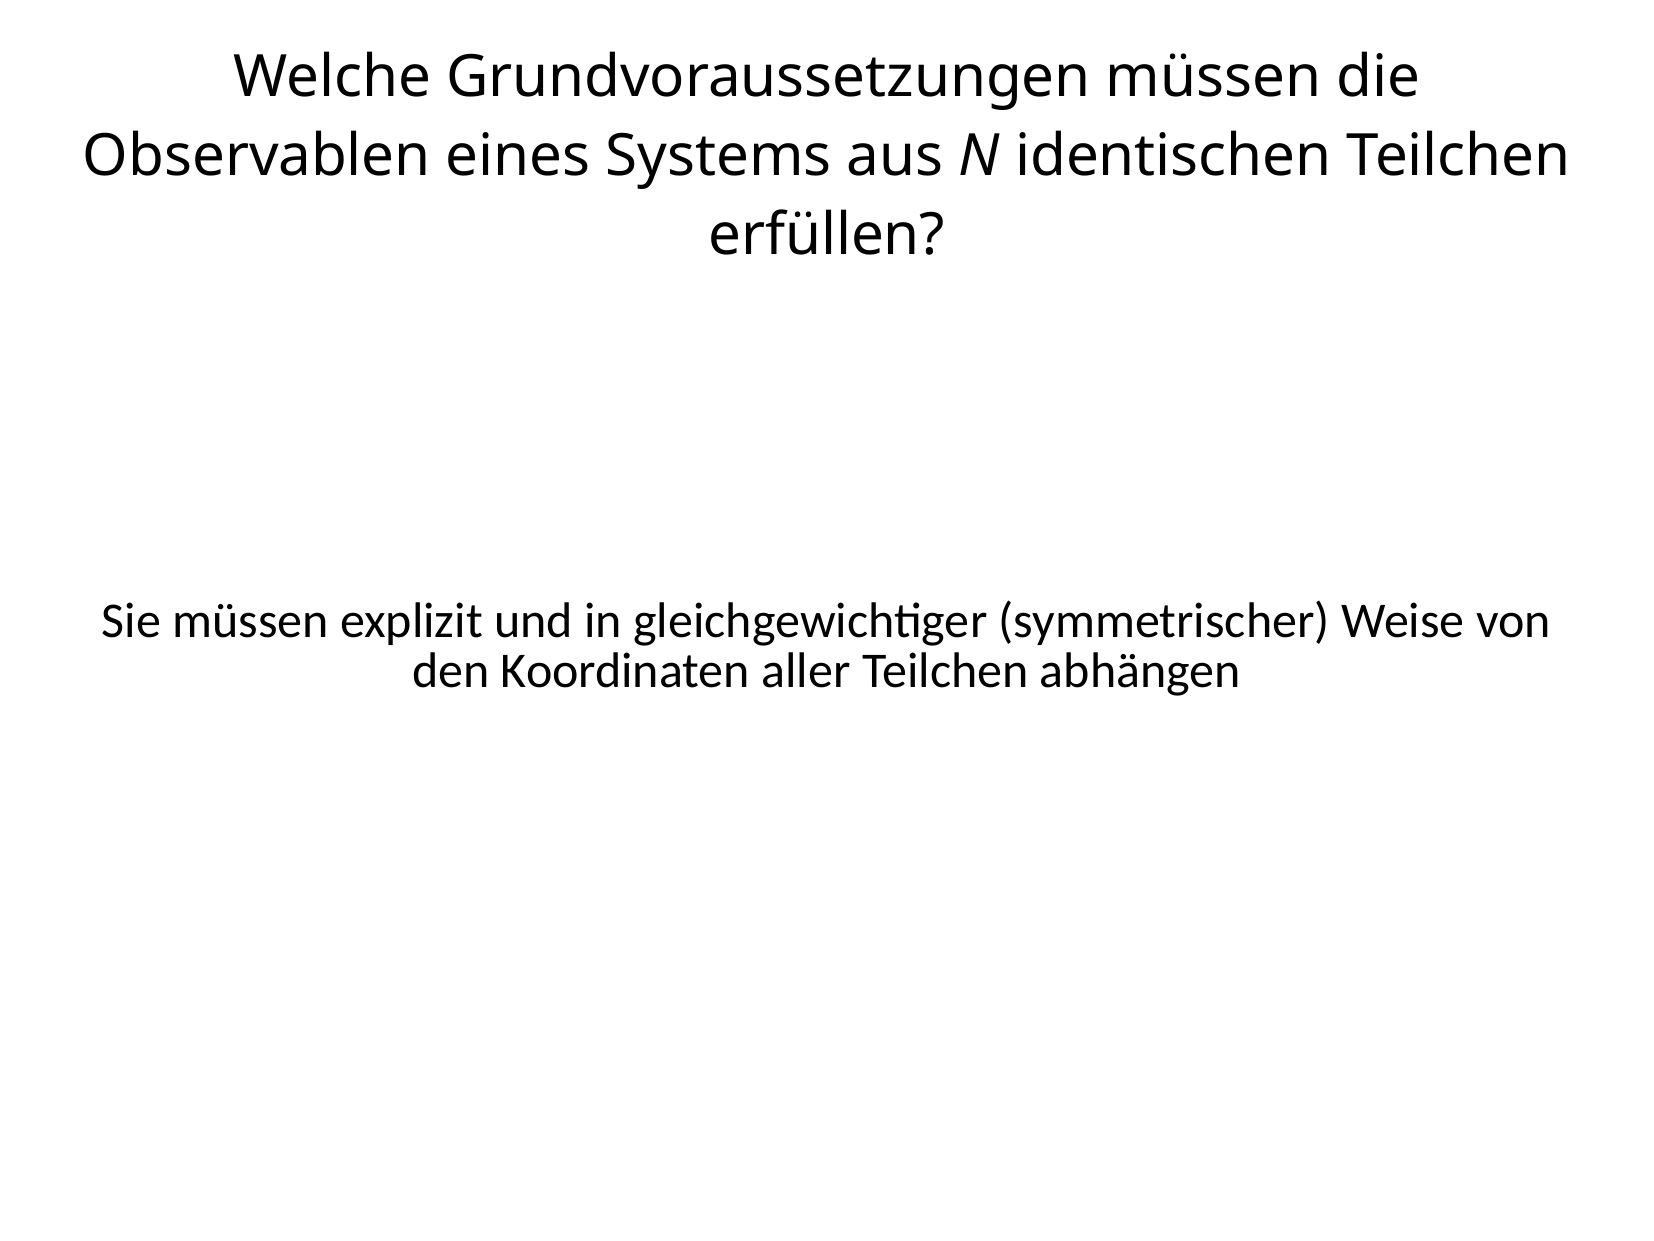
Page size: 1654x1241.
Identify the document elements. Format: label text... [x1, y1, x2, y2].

title Welche Grundvoraussetzungen müssen die Observablen eines Systems aus N identischen Teilchen erfüllen? [82, 49, 1571, 257]
subtitle Sie müssen explizit und in gleichgewichtiger (symmetrischer) Weise von den Koordinaten aller Teilchen abhängen [82, 290, 1571, 1010]
